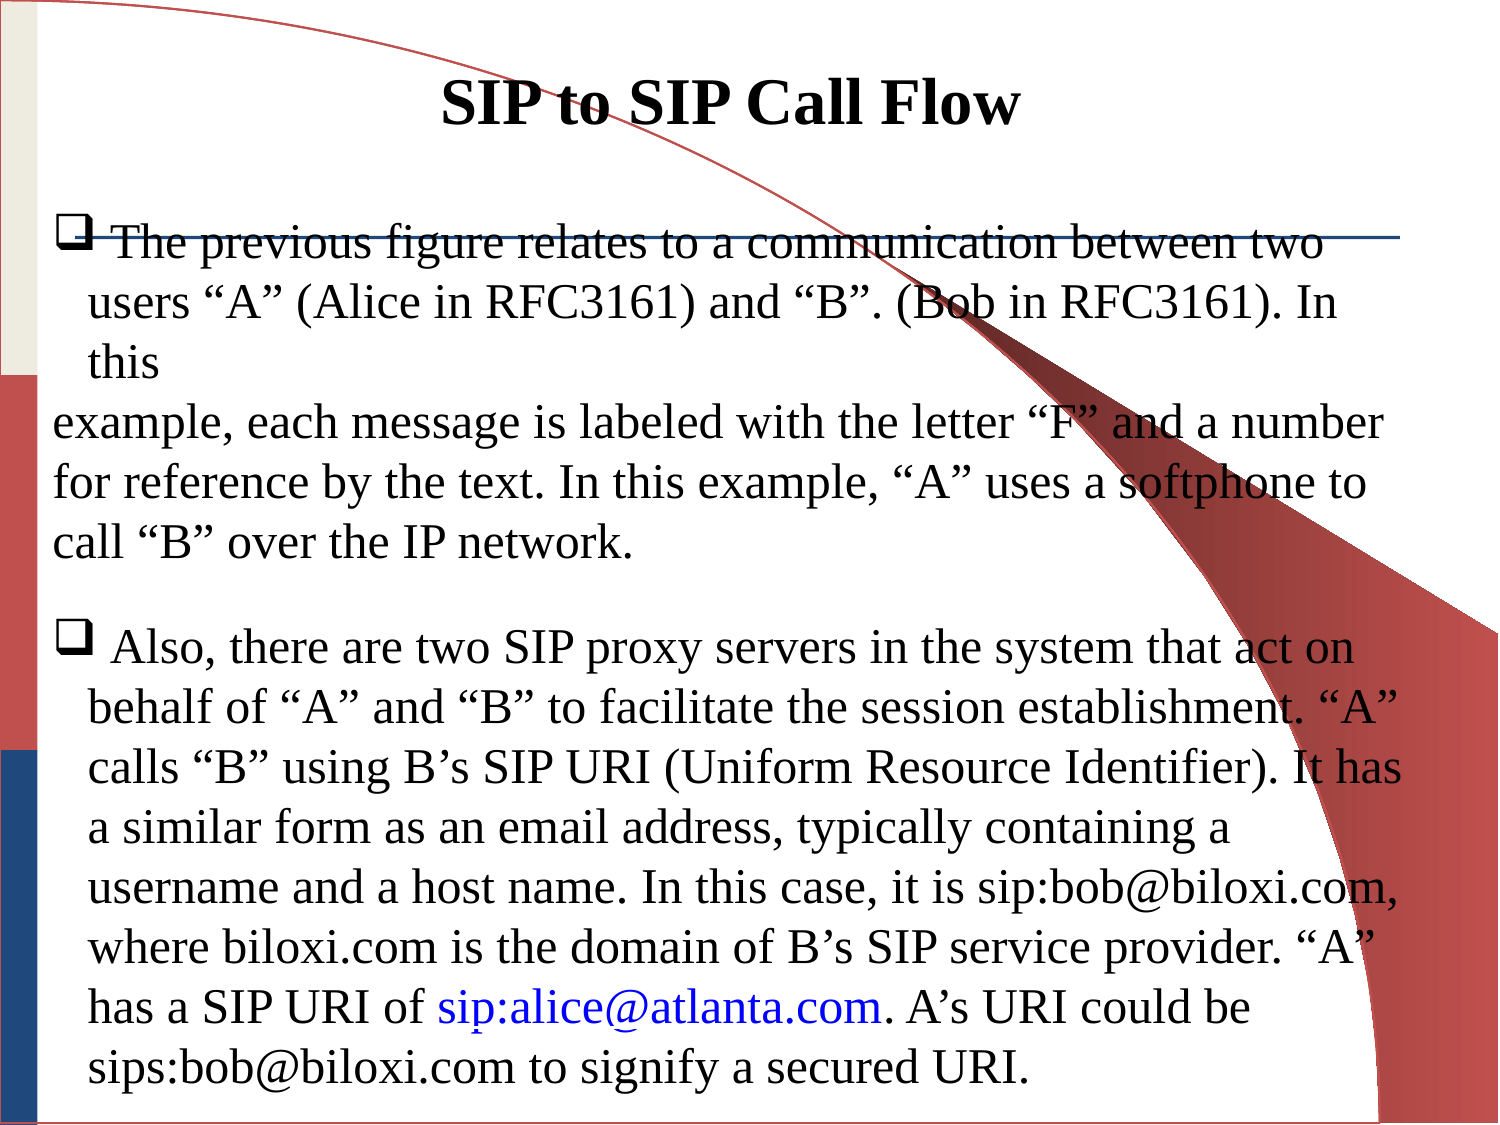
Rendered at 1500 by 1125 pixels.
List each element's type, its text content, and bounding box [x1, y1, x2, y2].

text_box SIP to SIP Call Flow [62, 50, 1400, 145]
text_box The previous figure relates to a communication between two users “A” (Alice in RFC3161) and “B”. (Bob in RFC3161). In this example, each message is labeled with the letter “F” and a number for reference by the text. In this example, “A” uses a softphone to call “B” over the IP network. Also, there are two SIP proxy servers in the system that act on behalf of “A” and “B” to facilitate the session establishment. “A” calls “B” using B’s SIP URI (Uniform Resource Identifier). It has a similar form as an email address, typically containing a username and a host name. In this case, it is sip:bob@biloxi.com, where biloxi.com is the domain of B’s SIP service provider. “A” has a SIP URI of sip:alice@atlanta.com. A’s URI could be sips:bob@biloxi.com to signify a secured URI. [37, 201, 1438, 1116]
